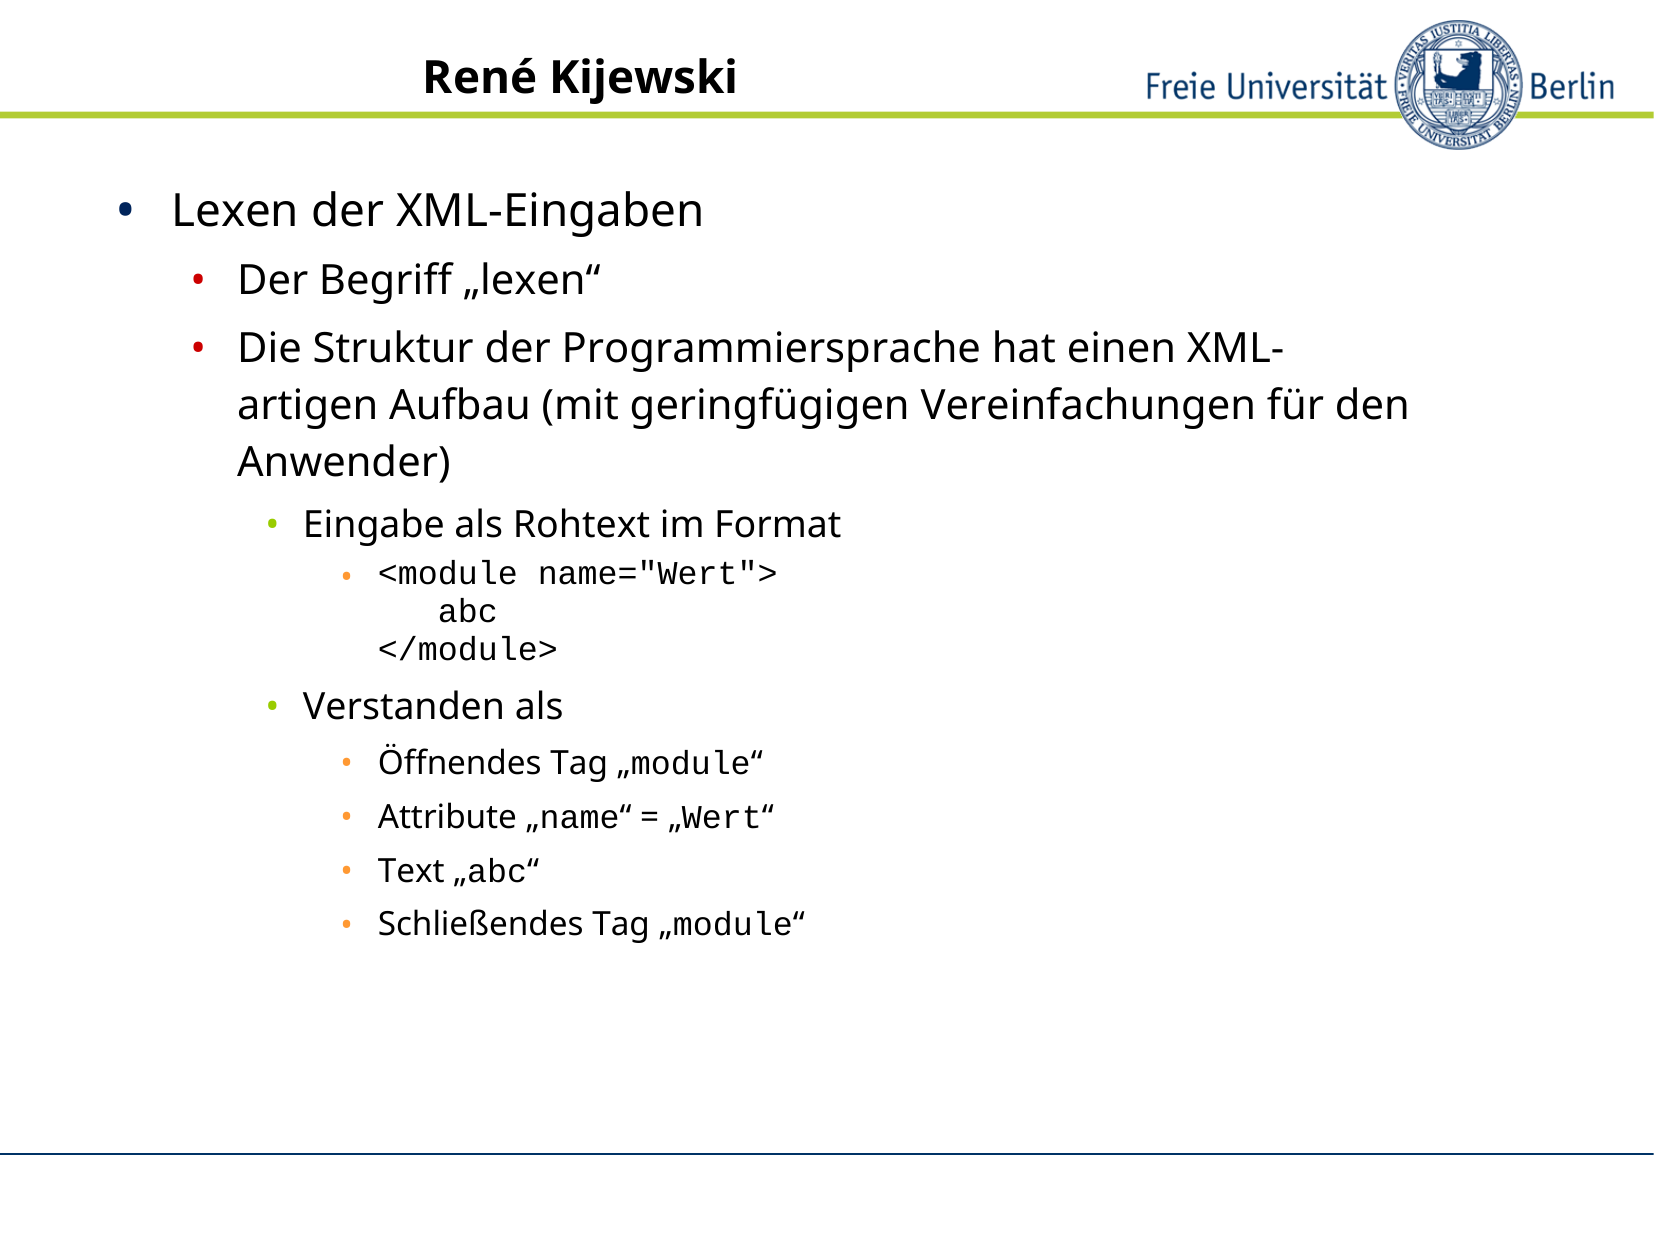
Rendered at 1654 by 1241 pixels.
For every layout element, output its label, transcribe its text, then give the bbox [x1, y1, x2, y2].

list Lexen der XML-Eingaben Der Begriff „lexen“ Die Struktur der Programmiersprache hat einen XML-artigen Aufbau (mit geringfügigen Vereinfachungen für den Anwender) Eingabe als Rohtext im Format <module name="Wert"> abc </module> Verstanden als Öffnendes Tag „module“ Attribute „name“ = „Wert“ Text „abc“ Schließendes Tag „module“ [115, 177, 1418, 895]
title René Kijewski [422, 0, 1654, 152]
